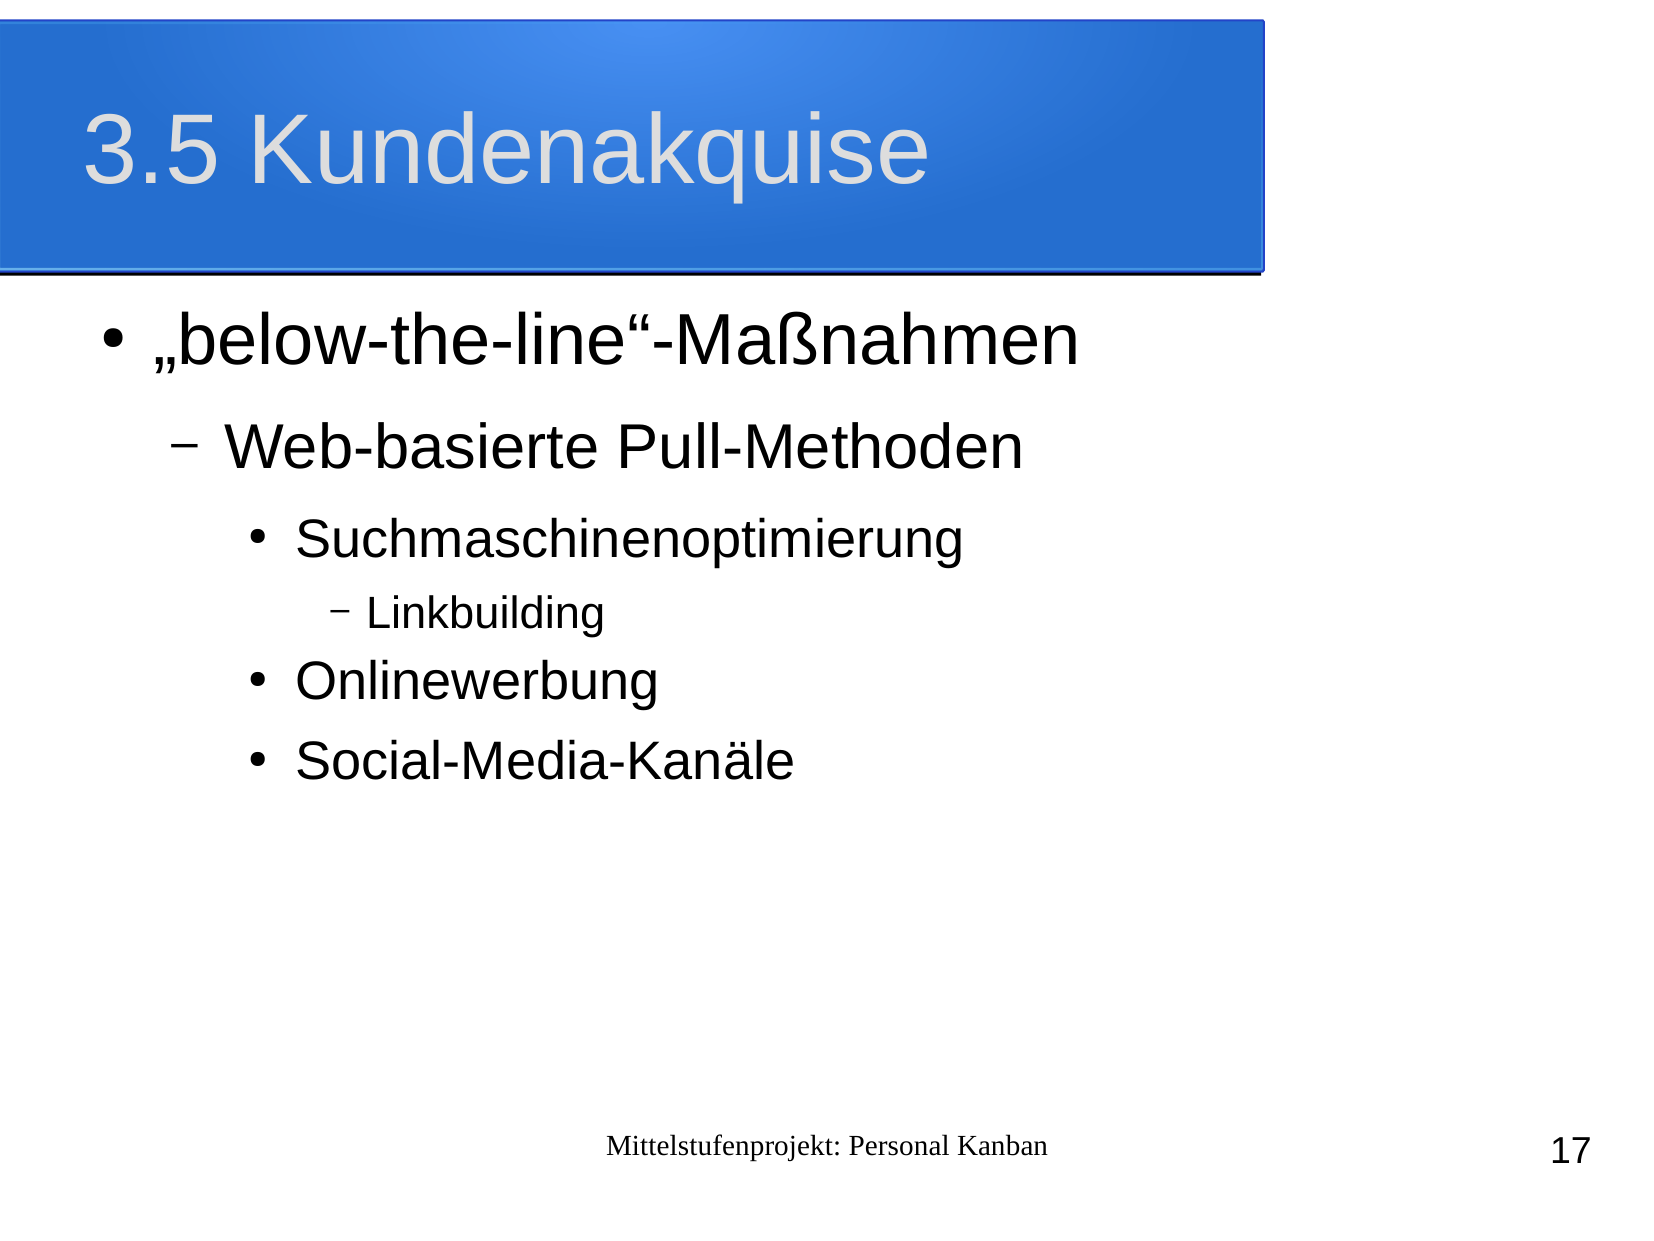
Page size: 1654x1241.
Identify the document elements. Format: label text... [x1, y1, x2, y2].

title 3.5 Kundenakquise [82, 47, 1235, 252]
text_box 17 [1535, 1122, 1654, 1194]
list „below-the-line“-Maßnahmen Web-basierte Pull-Methoden Suchmaschinenoptimierung Linkbuilding Onlinewerbung Social-Media-Kanäle [82, 299, 1571, 1019]
